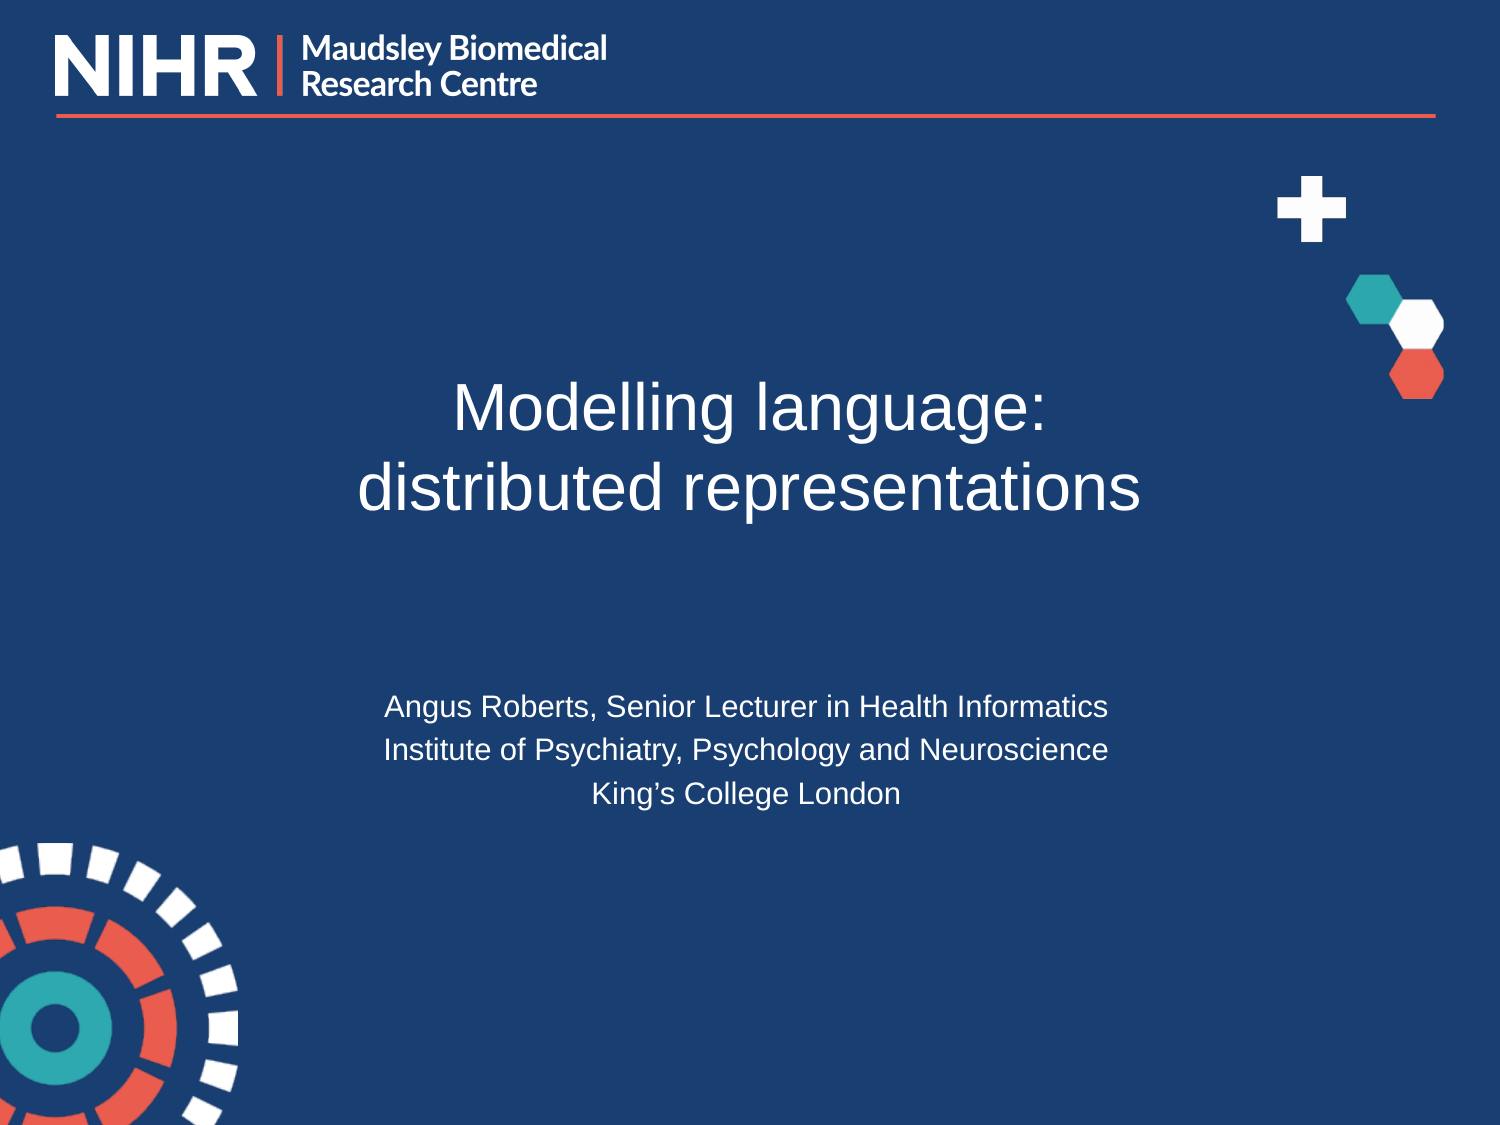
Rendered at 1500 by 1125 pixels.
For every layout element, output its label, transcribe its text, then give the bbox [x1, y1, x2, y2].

picture [17, 0, 643, 140]
title Modelling language: distributed representations [112, 264, 1388, 532]
subtitle Angus Roberts, Senior Lecturer in Health Informatics Institute of Psychiatry, Psychology and Neuroscience King’s College London [41, 634, 1451, 821]
